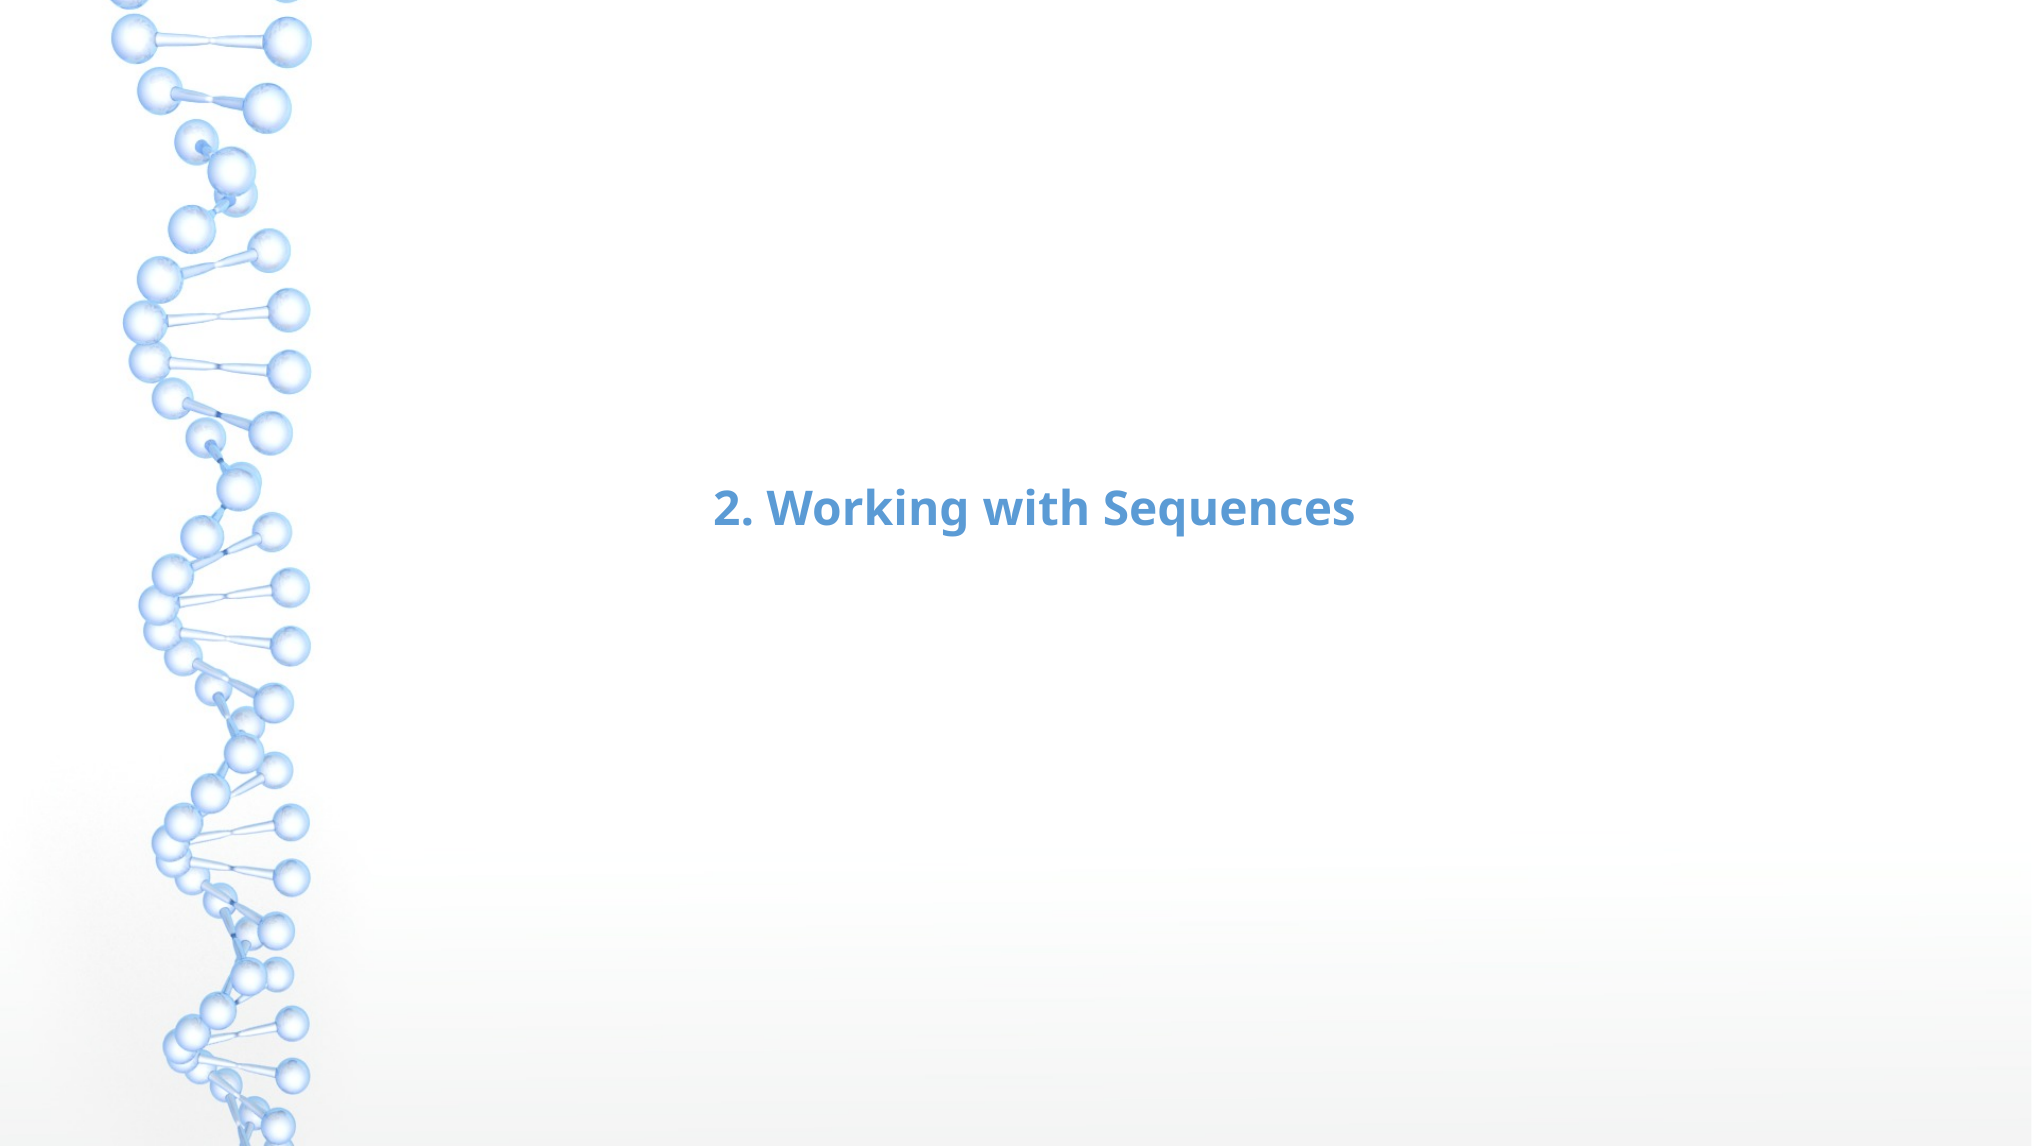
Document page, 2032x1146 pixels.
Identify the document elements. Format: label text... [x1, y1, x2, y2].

text_box 2. Working with Sequences [713, 477, 1464, 573]
